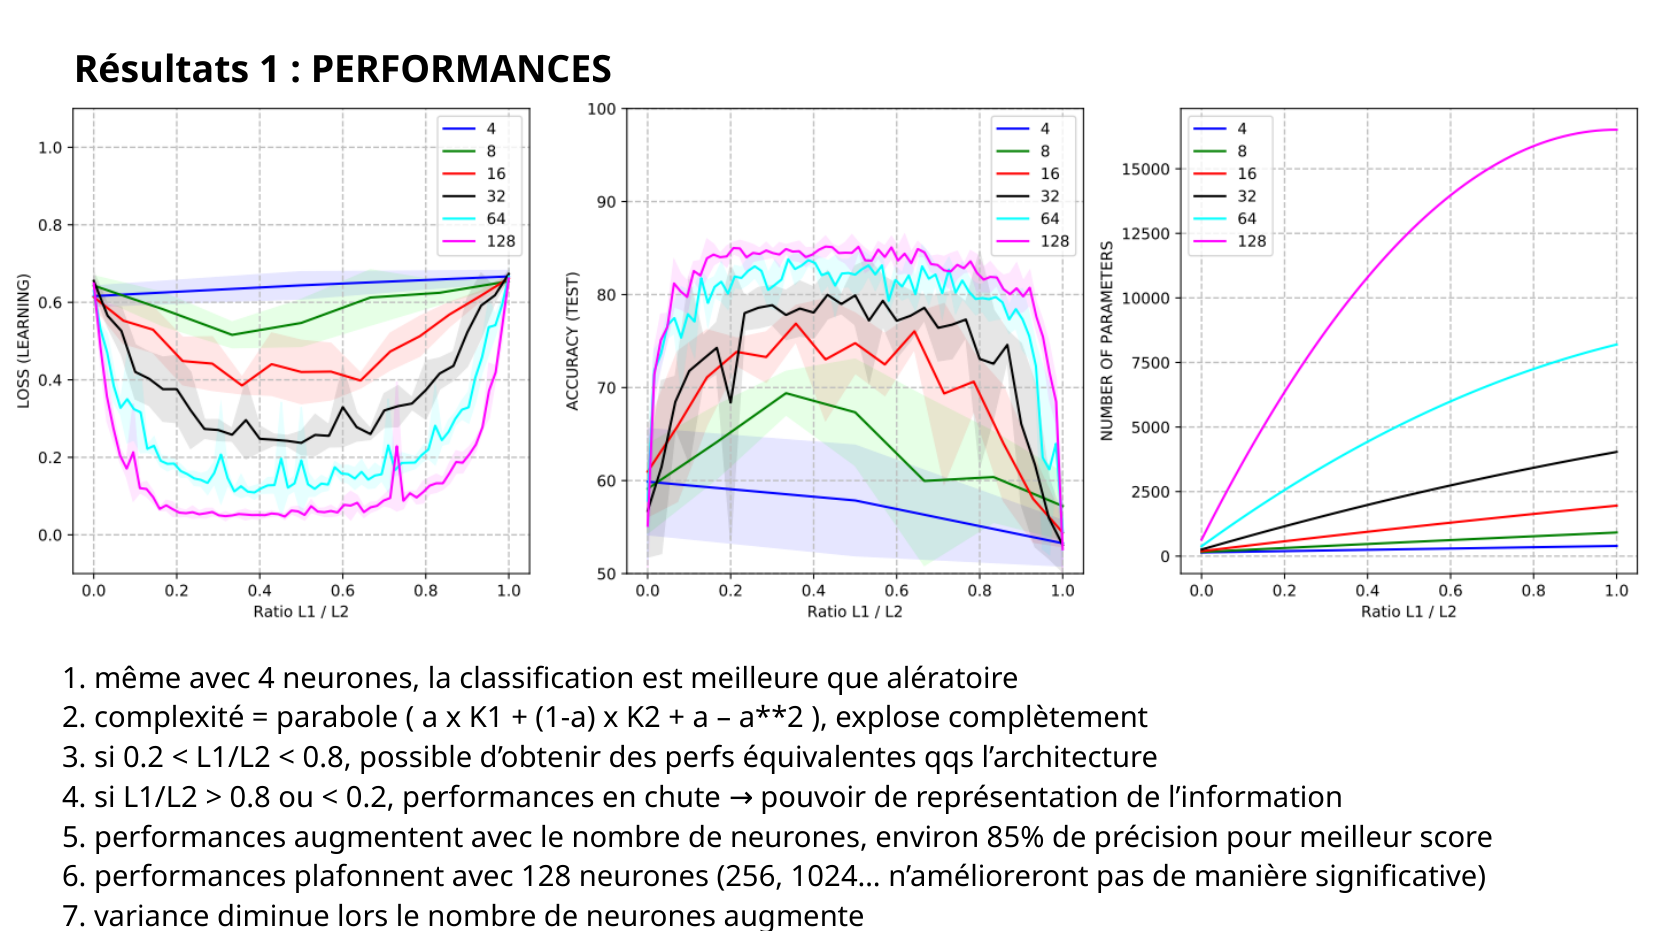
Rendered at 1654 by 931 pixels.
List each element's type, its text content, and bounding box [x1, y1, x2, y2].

text_box Résultats 1 : PERFORMANCES [59, 35, 1536, 93]
text_box 1. même avec 4 neurones, la classification est meilleure que alératoire 2. complexité = parabole ( a x K1 + (1-a) x K2 + a – a**2 ), explose complètement 3. si 0.2 < L1/L2 < 0.8, possible d’obtenir des perfs équivalentes qqs l’architecture 4. si L1/L2 > 0.8 ou < 0.2, performances en chute → pouvoir de représentation de l’information 5. performances augmentent avec le nombre de neurones, environ 85% de précision pour meilleur score 6. performances plafonnent avec 128 neurones (256, 1024… n’amélioreront pas de manière significative) 7. variance diminue lors le nombre de neurones augmente [47, 649, 1619, 894]
picture [0, 86, 1654, 638]
